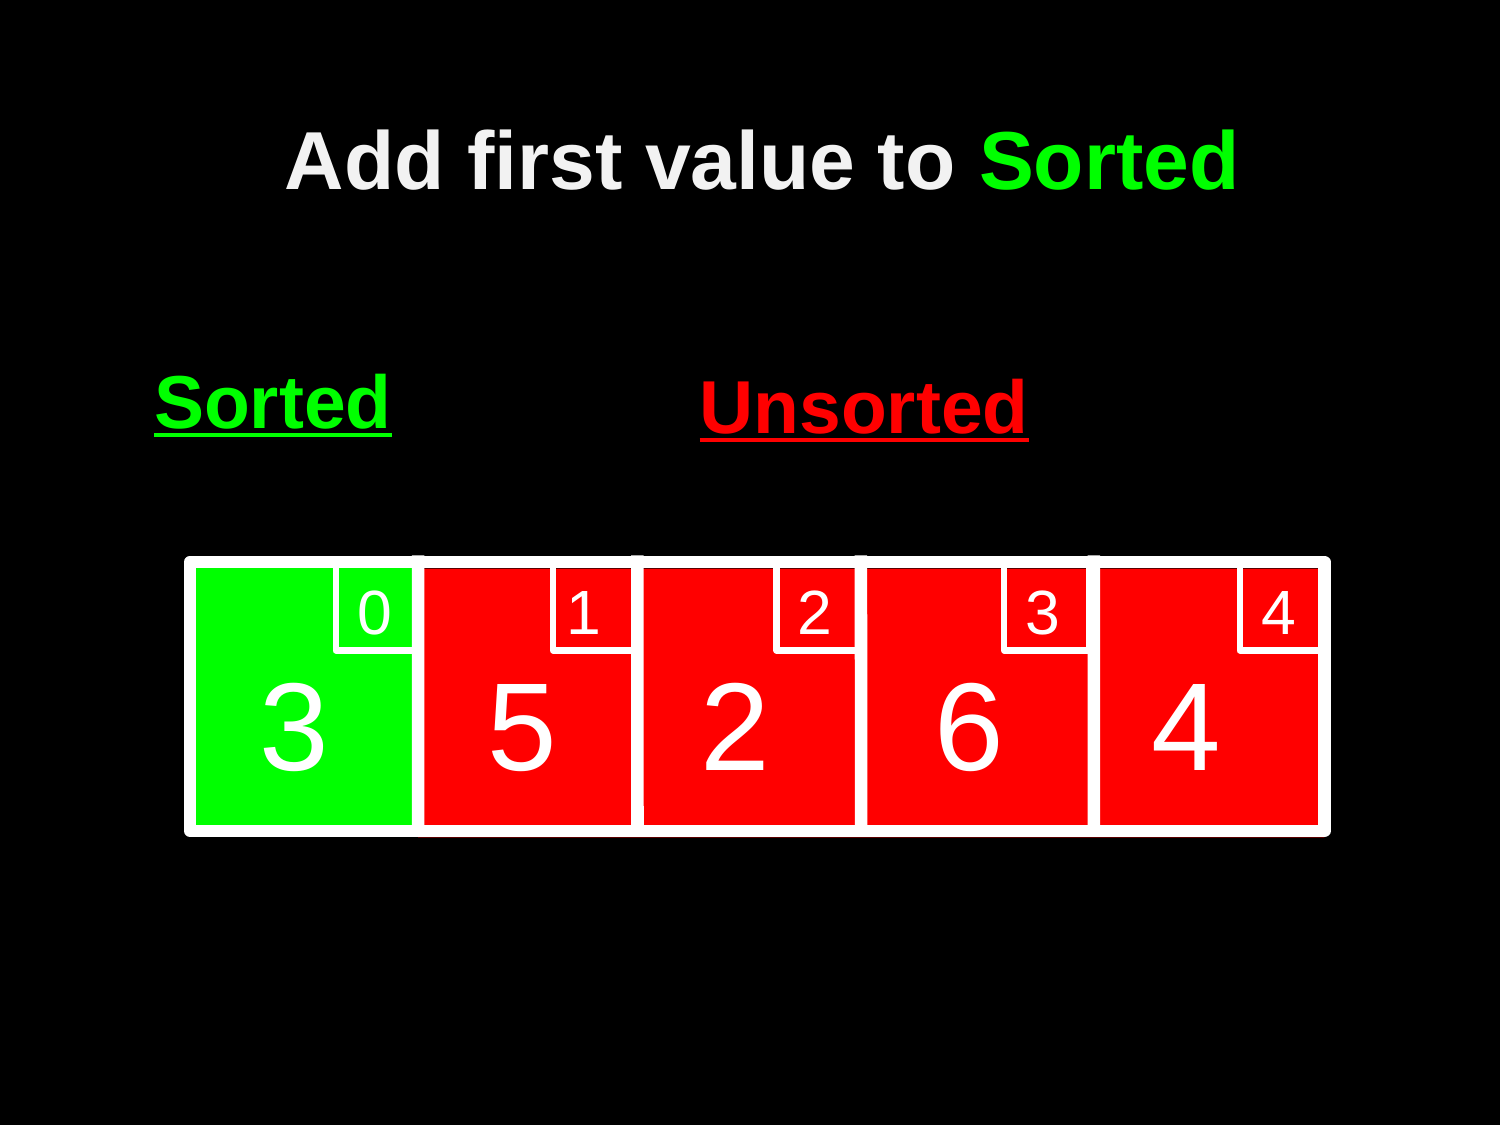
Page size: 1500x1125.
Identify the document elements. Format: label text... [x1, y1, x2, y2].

text_box [425, 568, 631, 825]
text_box 6 [919, 630, 1054, 800]
text_box 3 [244, 630, 379, 800]
text_box 0 [365, 595, 384, 630]
text_box 1 [551, 560, 624, 655]
text_box 2 [685, 630, 821, 800]
text_box 2 [782, 560, 855, 655]
text_box 5 [472, 630, 608, 800]
text_box [1101, 568, 1318, 825]
text_box [644, 568, 854, 825]
text_box Add first value to Sorted [245, 120, 1303, 303]
text_box [196, 568, 411, 825]
text_box [1082, 568, 1086, 647]
text_box 0 [342, 556, 414, 655]
text_box [624, 568, 631, 647]
text_box 3 [1010, 560, 1082, 655]
text_box 4 [1136, 630, 1272, 800]
text_box 4 [1246, 564, 1318, 647]
text_box Unsorted [501, 303, 1227, 560]
text_box [868, 568, 1087, 825]
text_box Sorted [0, 255, 670, 543]
